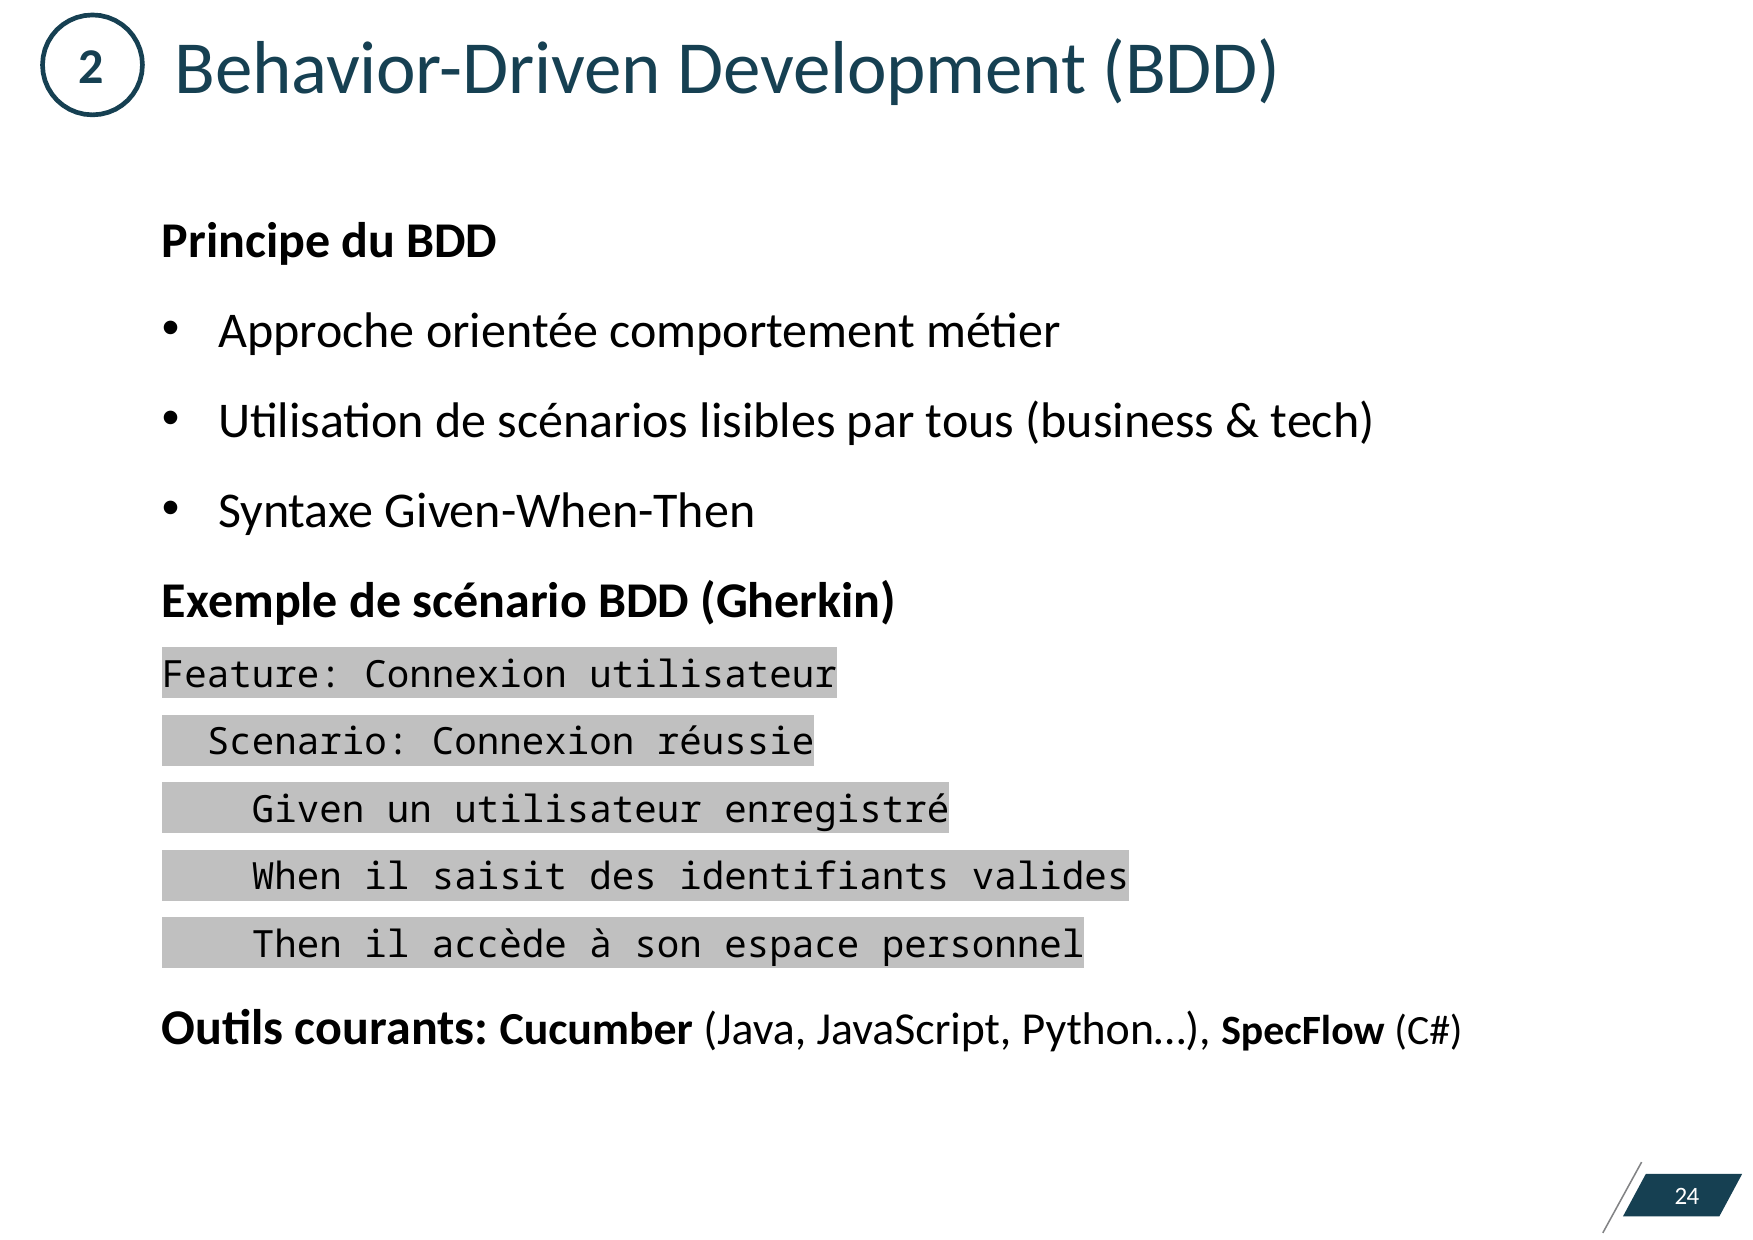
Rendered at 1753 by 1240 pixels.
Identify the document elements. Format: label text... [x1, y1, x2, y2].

slide_number <number> [1661, 1177, 1718, 1240]
title Behavior-Driven Development (BDD) [172, 16, 1580, 169]
text_box Principe du BDD Approche orientée comportement métier Utilisation de scénarios lisibles par tous (business & tech) Syntaxe Given-When-Then Exemple de scénario BDD (Gherkin) Feature: Connexion utilisateur Scenario: Connexion réussie Given un utilisateur enregistré When il saisit des identifiants valides Then il accède à son espace personnel Outils courants: Cucumber (Java, JavaScript, Python…), SpecFlow (C#) [147, 169, 1580, 1145]
text_box 2 [76, 31, 109, 94]
